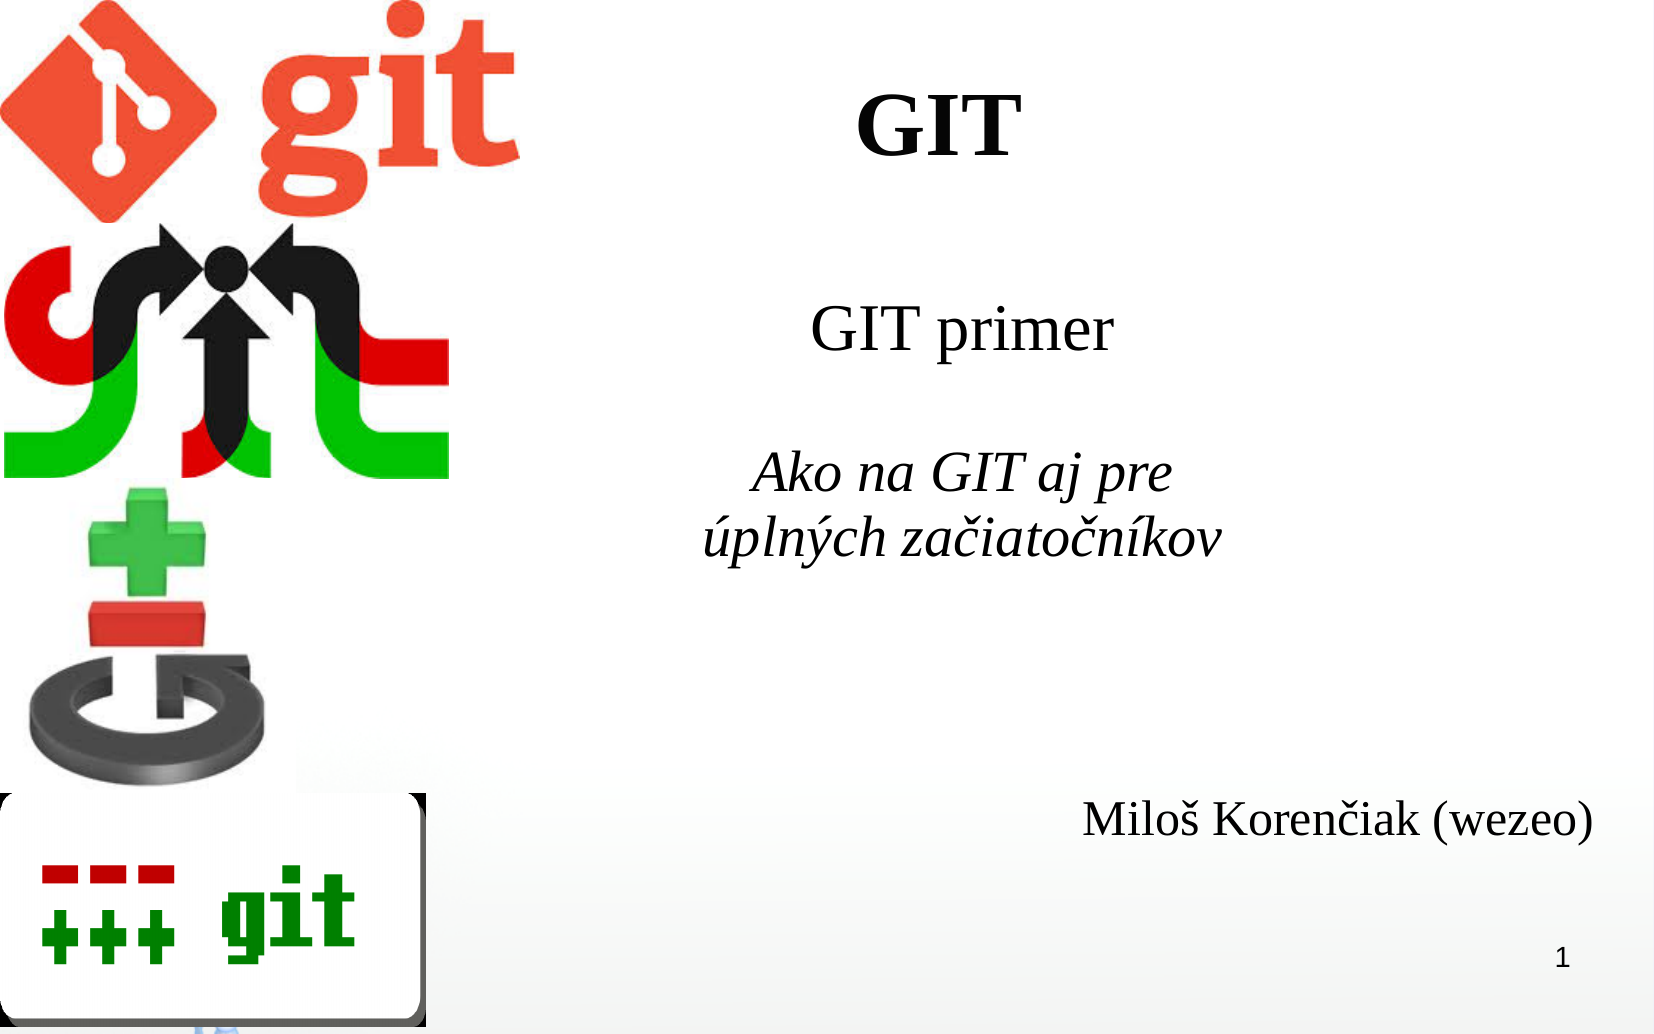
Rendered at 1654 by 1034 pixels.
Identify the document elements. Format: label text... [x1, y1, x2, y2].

subtitle GIT primer Ako na GIT aj pre úplných začiatočníkov Miloš Korenčiak (wezeo) [330, 230, 1595, 907]
title GIT [520, 39, 1595, 210]
picture [0, 0, 1654, 1034]
